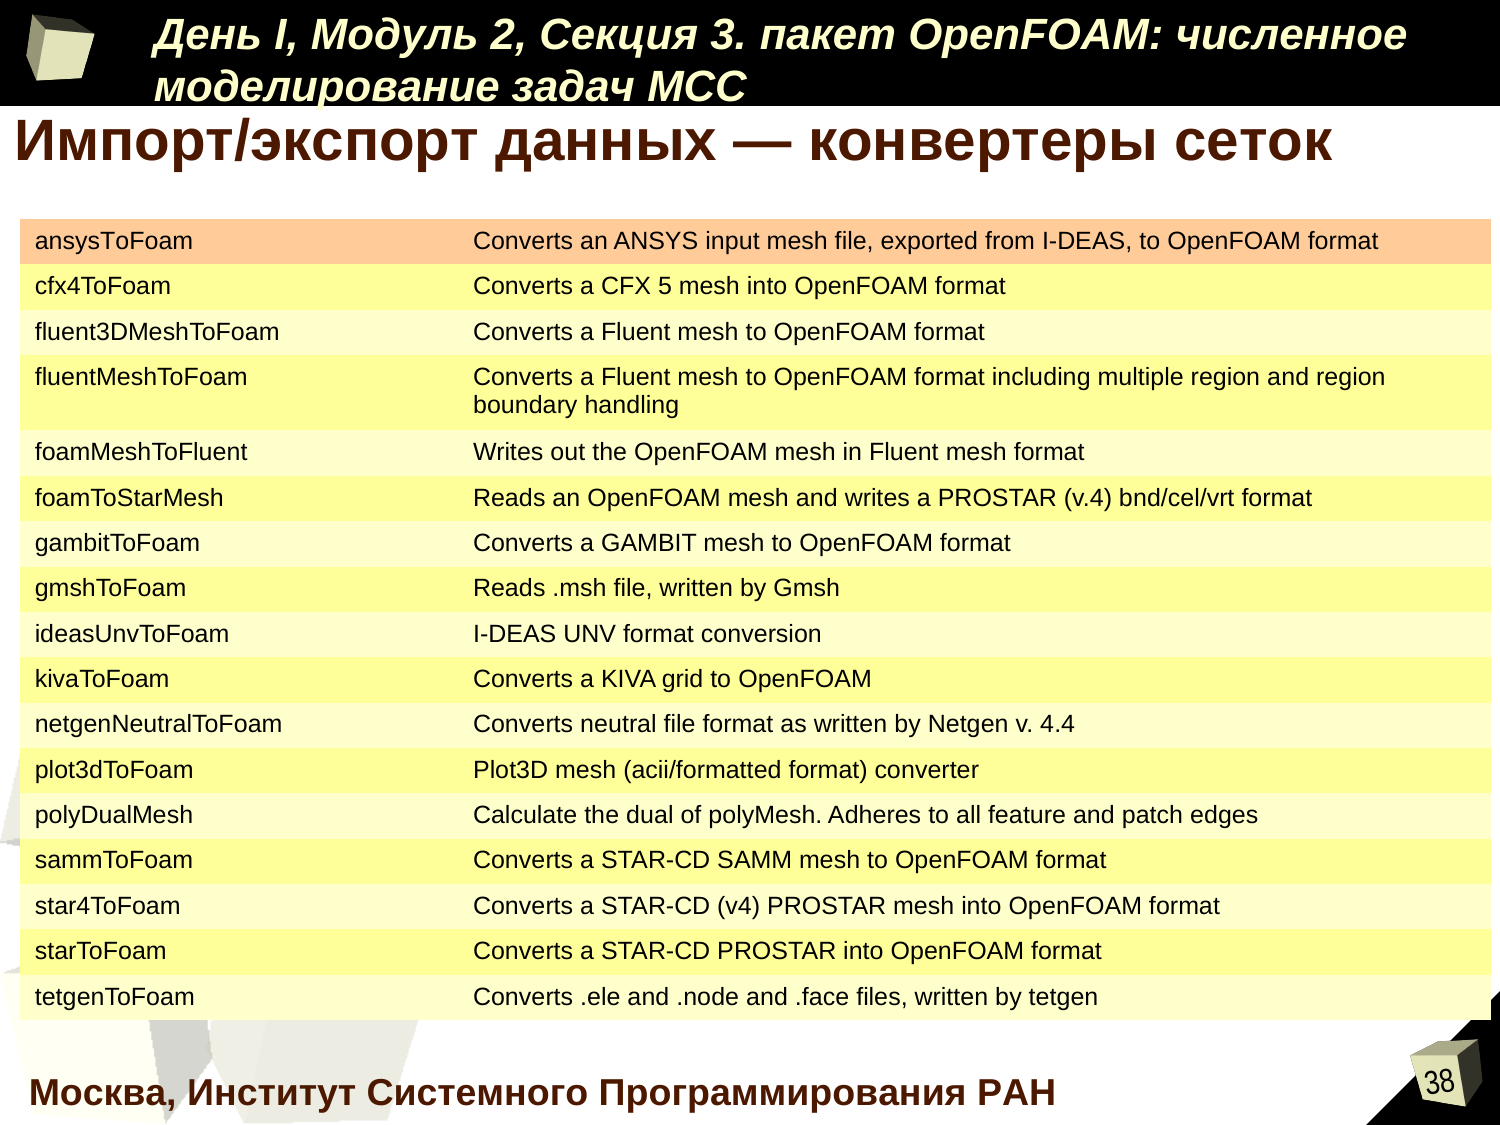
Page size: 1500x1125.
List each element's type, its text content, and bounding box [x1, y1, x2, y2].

table_header Converts an ANSYS input mesh file, exported from I-DEAS, to OpenFOAM format [458, 219, 1491, 264]
table_cell sammToFoam [20, 839, 458, 884]
table_cell Reads .msh file, written by Gmsh [458, 567, 1491, 612]
table_cell Reads an OpenFOAM mesh and writes a PROSTAR (v.4) bnd/cel/vrt format [458, 476, 1491, 521]
table_cell ideasUnvToFoam [20, 612, 458, 657]
table_cell Converts a Fluent mesh to OpenFOAM format including multiple region and region boundary handling [458, 355, 1491, 430]
table_cell foamToStarMesh [20, 476, 458, 521]
table_cell Converts .ele and .node and .face files, written by tetgen [458, 975, 1491, 1020]
table_cell Converts a GAMBIT mesh to OpenFOAM format [458, 521, 1491, 567]
table_cell Converts a CFX 5 mesh into OpenFOAM format [458, 264, 1491, 310]
table_cell I-DEAS UNV format conversion [458, 612, 1491, 657]
table_cell Converts a STAR-CD (v4) PROSTAR mesh into OpenFOAM format [458, 884, 1491, 929]
table_cell kivaToFoam [20, 657, 458, 703]
table_cell netgenNeutralToFoam [20, 703, 458, 748]
table_cell Calculate the dual of polyMesh. Adheres to all feature and patch edges [458, 793, 1491, 839]
picture [0, 659, 433, 1125]
table_cell gambitToFoam [20, 521, 458, 567]
picture [423, 1088, 433, 1102]
table_cell Converts a Fluent mesh to OpenFOAM format [458, 310, 1491, 355]
table_cell starToFoam [20, 929, 458, 975]
text_box Импорт/экспорт данных — конвертеры сеток [0, 94, 1500, 180]
table_cell Plot3D mesh (acii/formatted format) converter [458, 748, 1491, 793]
table_cell Converts a STAR-CD SAMM mesh to OpenFOAM format [458, 839, 1491, 884]
table_cell star4ToFoam [20, 884, 458, 929]
table_cell polyDualMesh [20, 793, 458, 839]
table_header ansysToFoam [20, 219, 458, 264]
table_cell plot3dToFoam [20, 748, 458, 793]
table_cell tetgenToFoam [20, 975, 458, 1020]
table_cell Writes out the OpenFOAM mesh in Fluent mesh format [458, 430, 1491, 476]
table_cell Converts neutral file format as written by Netgen v. 4.4 [458, 703, 1491, 748]
table_cell gmshToFoam [20, 567, 458, 612]
table_cell Converts a STAR-CD PROSTAR into OpenFOAM format [458, 929, 1491, 975]
table_cell fluentMeshToFoam [20, 355, 458, 430]
table_cell foamMeshToFluent [20, 430, 458, 476]
table_cell Converts a KIVA grid to OpenFOAM [458, 657, 1491, 703]
table_cell cfx4ToFoam [20, 264, 458, 310]
table_cell fluent3DMeshToFoam [20, 310, 458, 355]
